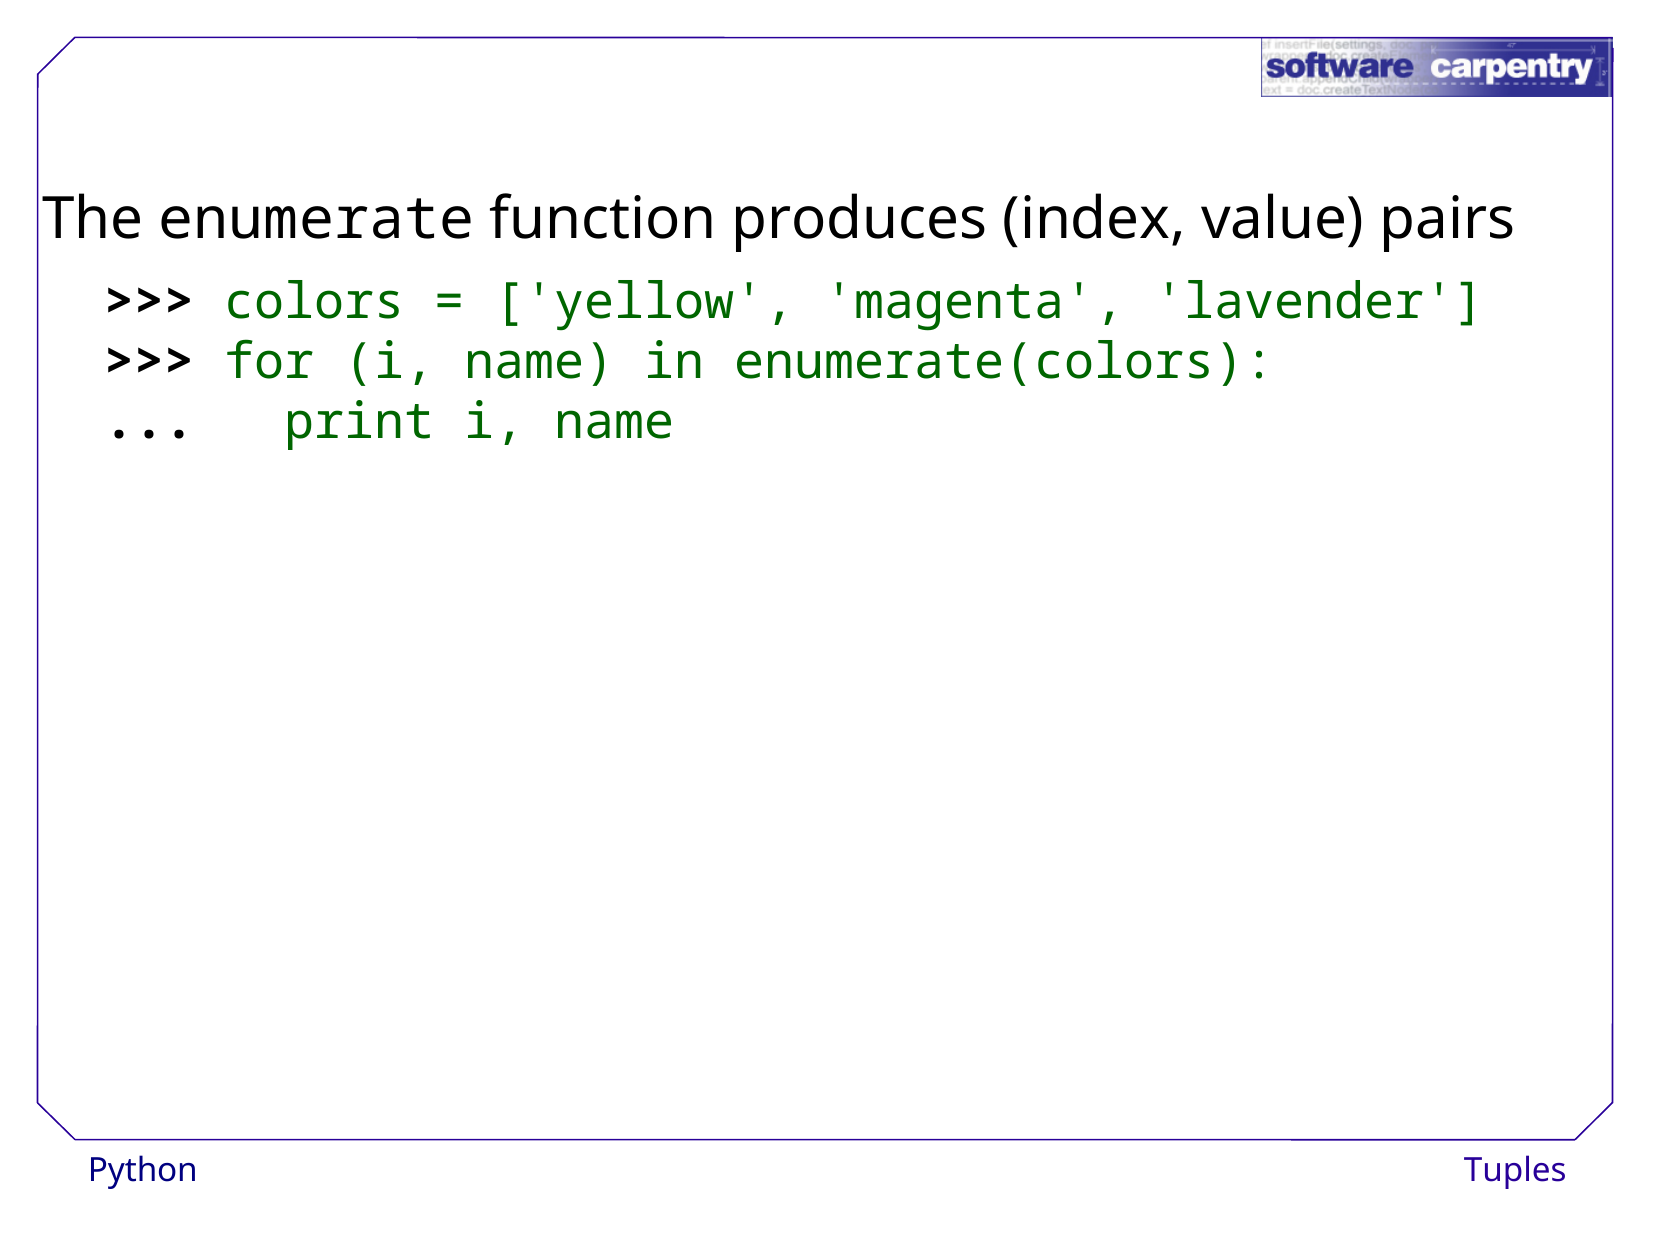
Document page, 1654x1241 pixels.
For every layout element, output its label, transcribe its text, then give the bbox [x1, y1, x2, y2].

text_box >>> colors = ['yellow', 'magenta', 'lavender'] >>> for (i, name) in enumerate(colors): ... print i, name [89, 260, 1319, 828]
picture [1261, 39, 1613, 97]
text_box The enumerate function produces (index, value) pairs [27, 138, 1654, 259]
